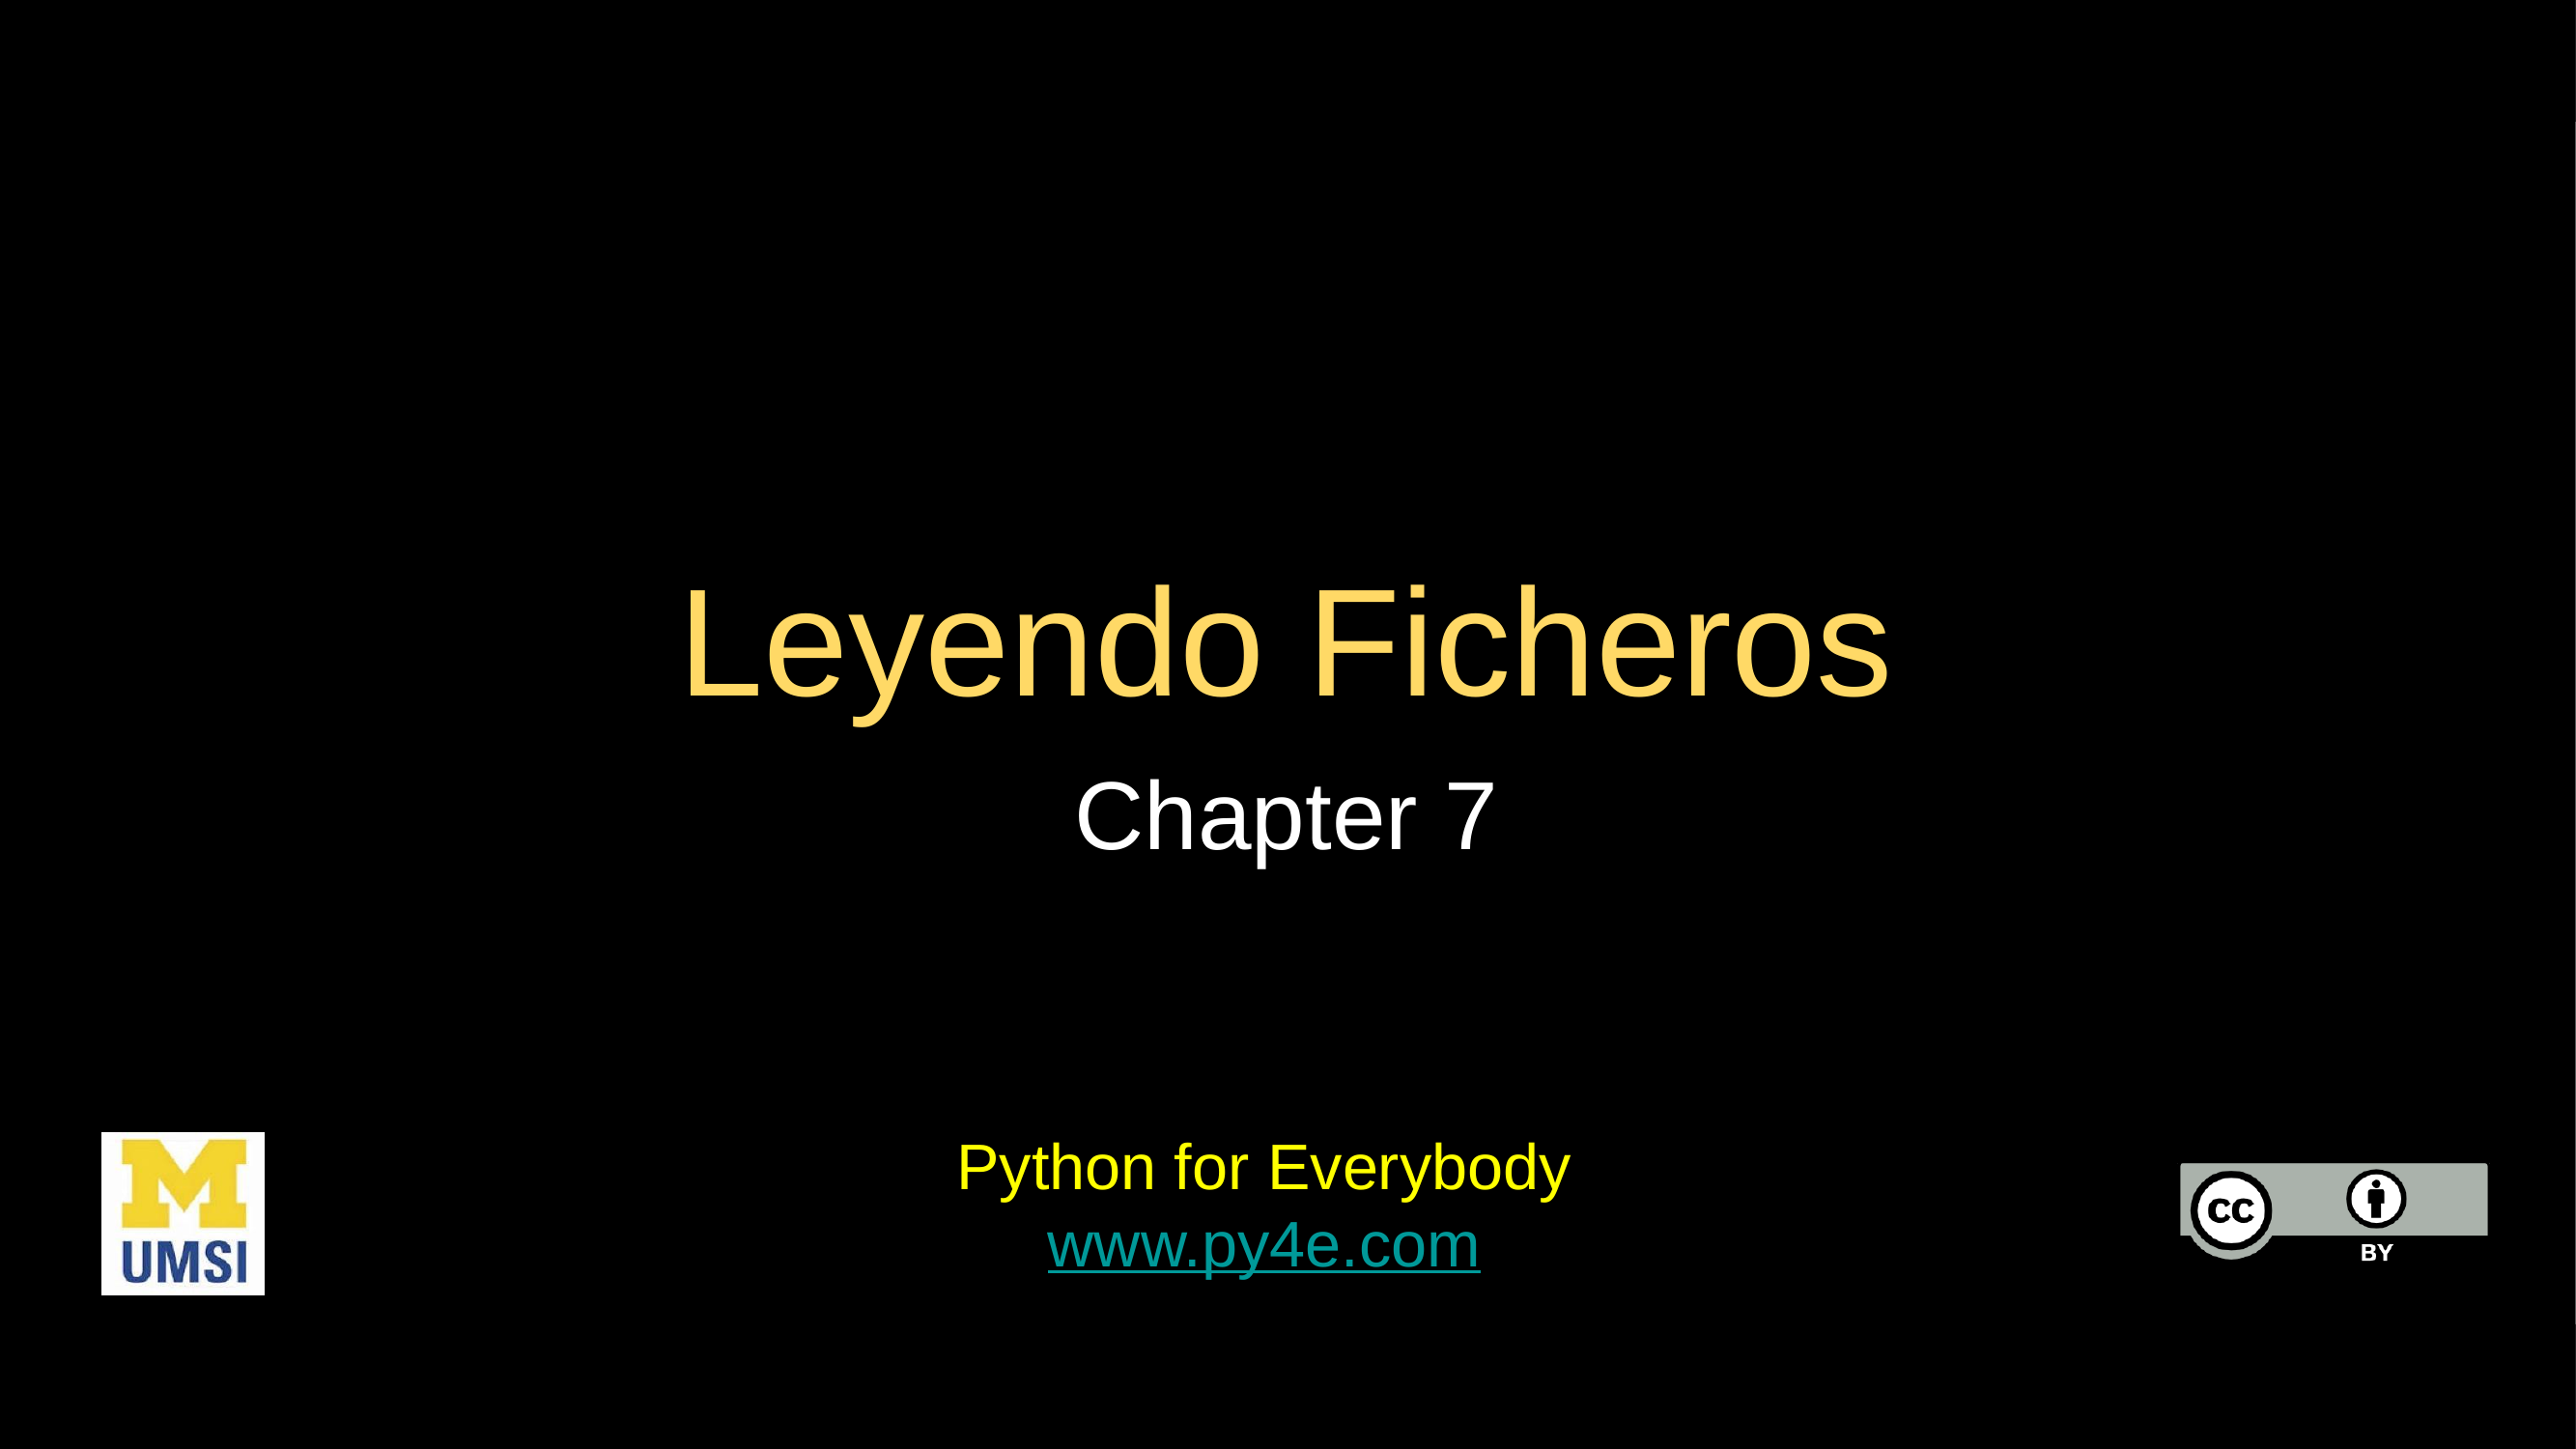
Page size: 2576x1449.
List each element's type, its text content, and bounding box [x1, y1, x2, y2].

list Chapter 7 [183, 746, 2391, 914]
title Leyendo Ficheros [183, 243, 2391, 733]
picture [2177, 1160, 2490, 1267]
picture [101, 1132, 265, 1295]
text_box Python for Everybody www.py4e.com [633, 1121, 1896, 1283]
